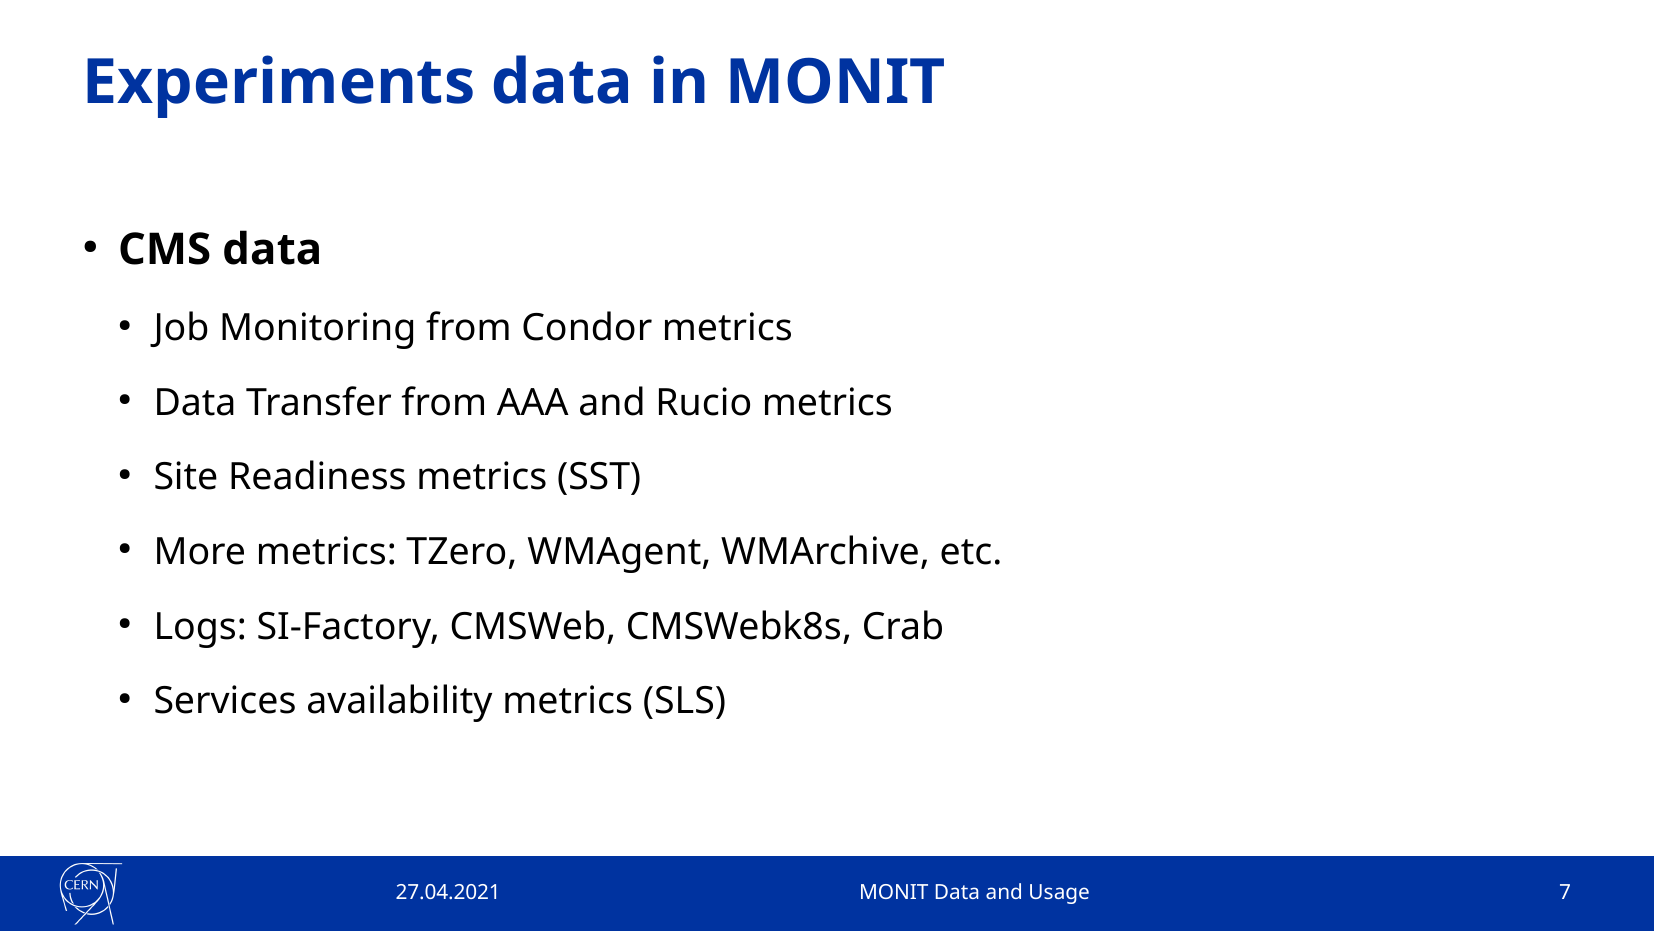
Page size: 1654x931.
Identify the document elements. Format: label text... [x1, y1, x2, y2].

title Experiments data in MONIT [82, 37, 1571, 193]
list CMS data Job Monitoring from Condor metrics Data Transfer from AAA and Rucio metrics Site Readiness metrics (SST) More metrics: TZero, WMAgent, WMArchive, etc. Logs: SI-Factory, CMSWeb, CMSWebk8s, Crab Services availability metrics (SLS) [82, 217, 1571, 827]
picture [56, 859, 127, 928]
